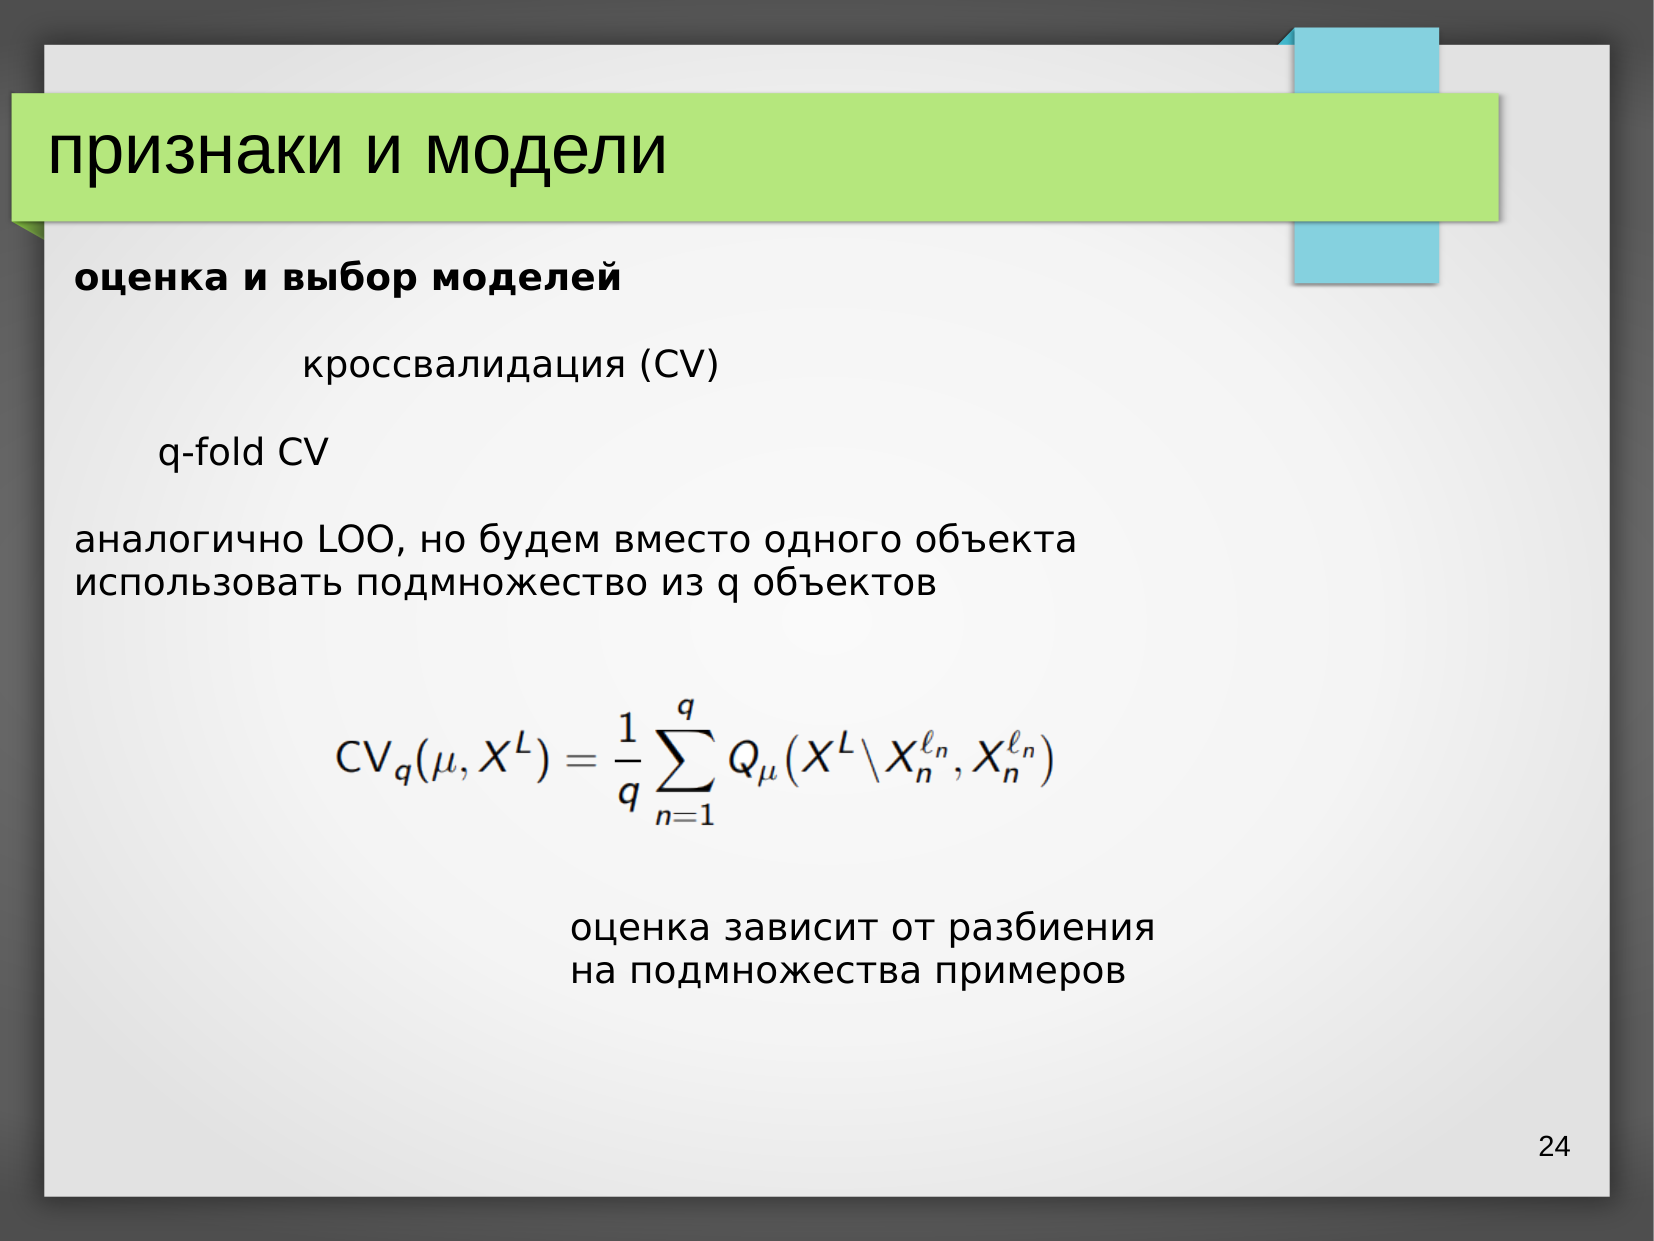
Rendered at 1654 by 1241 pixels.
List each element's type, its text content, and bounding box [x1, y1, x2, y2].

text_box оценка зависит от разбиения на подмножества примеров [555, 898, 1193, 1028]
text_box оценка и выбор моделей кроссвалидация (CV) q-fold CV аналогично LOO, но будем вместо одного объекта использовать подмножество из q объектов [59, 248, 1182, 628]
title признаки и модели [47, 109, 1465, 189]
picture [0, 0, 1654, 1241]
